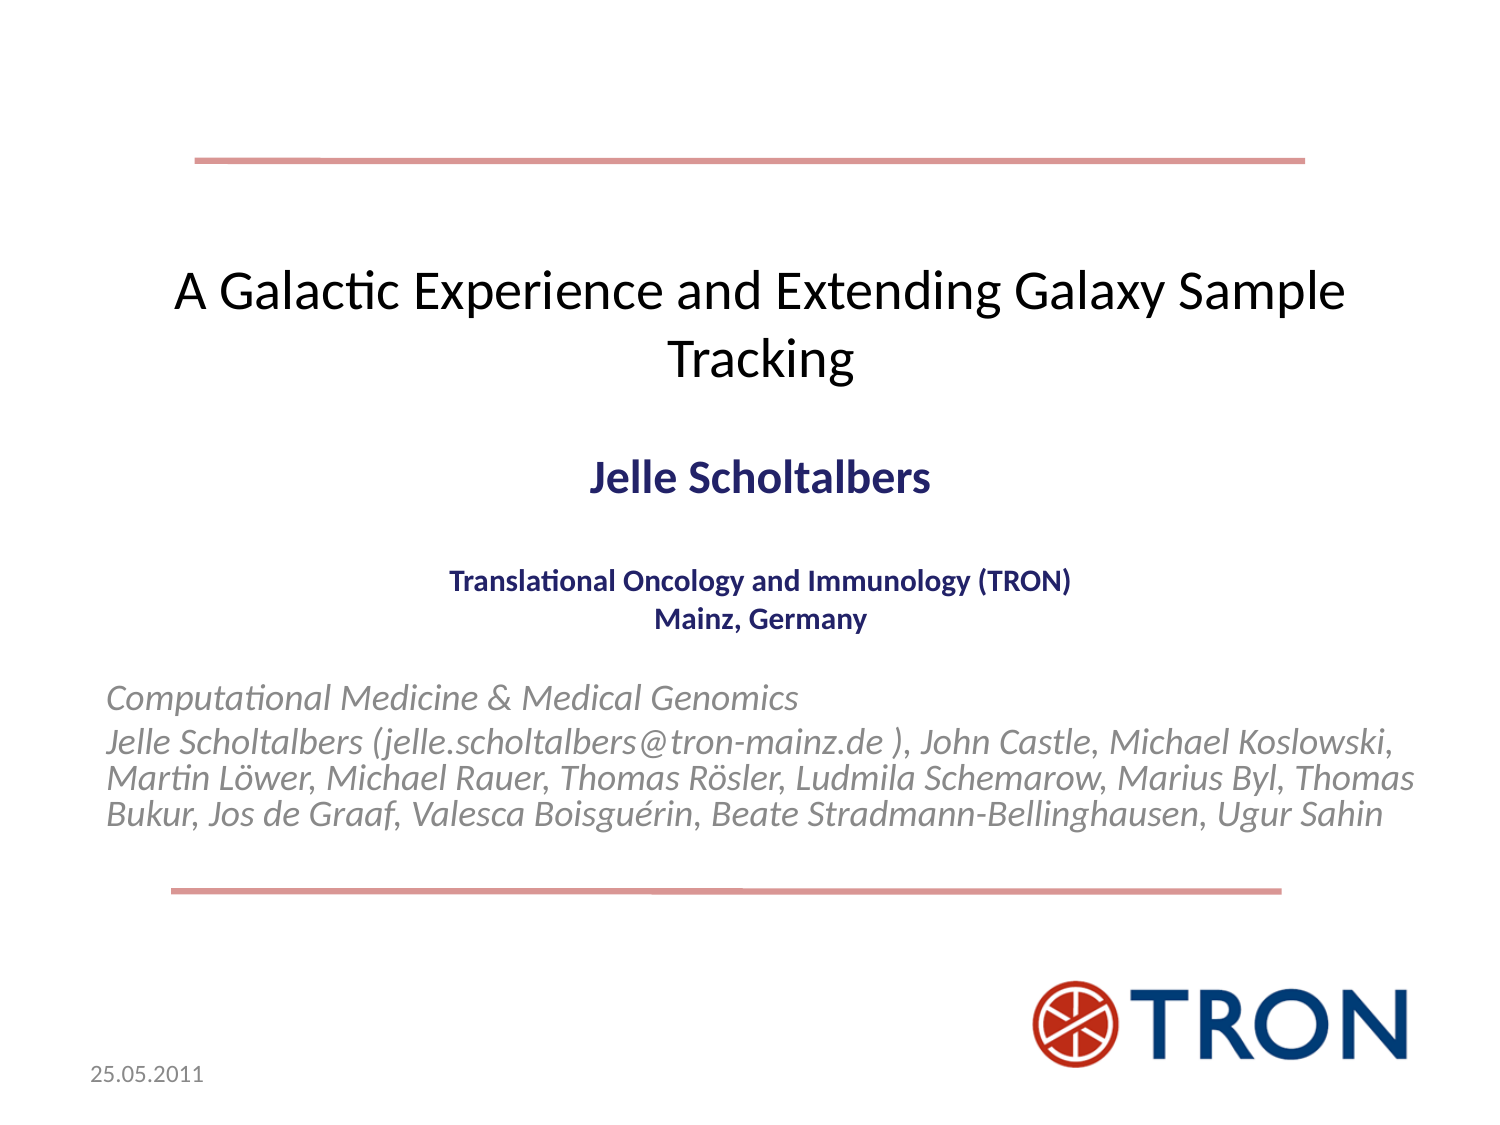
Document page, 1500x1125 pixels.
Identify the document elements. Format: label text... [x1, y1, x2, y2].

text_box 25.05.2011 [75, 1042, 426, 1103]
text_box A Galactic Experience and Extending Galaxy Sample Tracking Jelle Scholtalbers Translational Oncology and Immunology (TRON) Mainz, Germany Computational Medicine & Medical Genomics Jelle Scholtalbers (jelle.scholtalbers@tron-mainz.de ), John Castle, Michael Koslowski, Martin Löwer, Michael Rauer, Thomas Rösler, Ludmila Schemarow, Marius Byl, Thomas Bukur, Jos de Graaf, Valesca Boisguérin, Beate Stradmann-Bellinghausen, Ugur Sahin [91, 176, 1454, 841]
picture [1009, 979, 1412, 1069]
